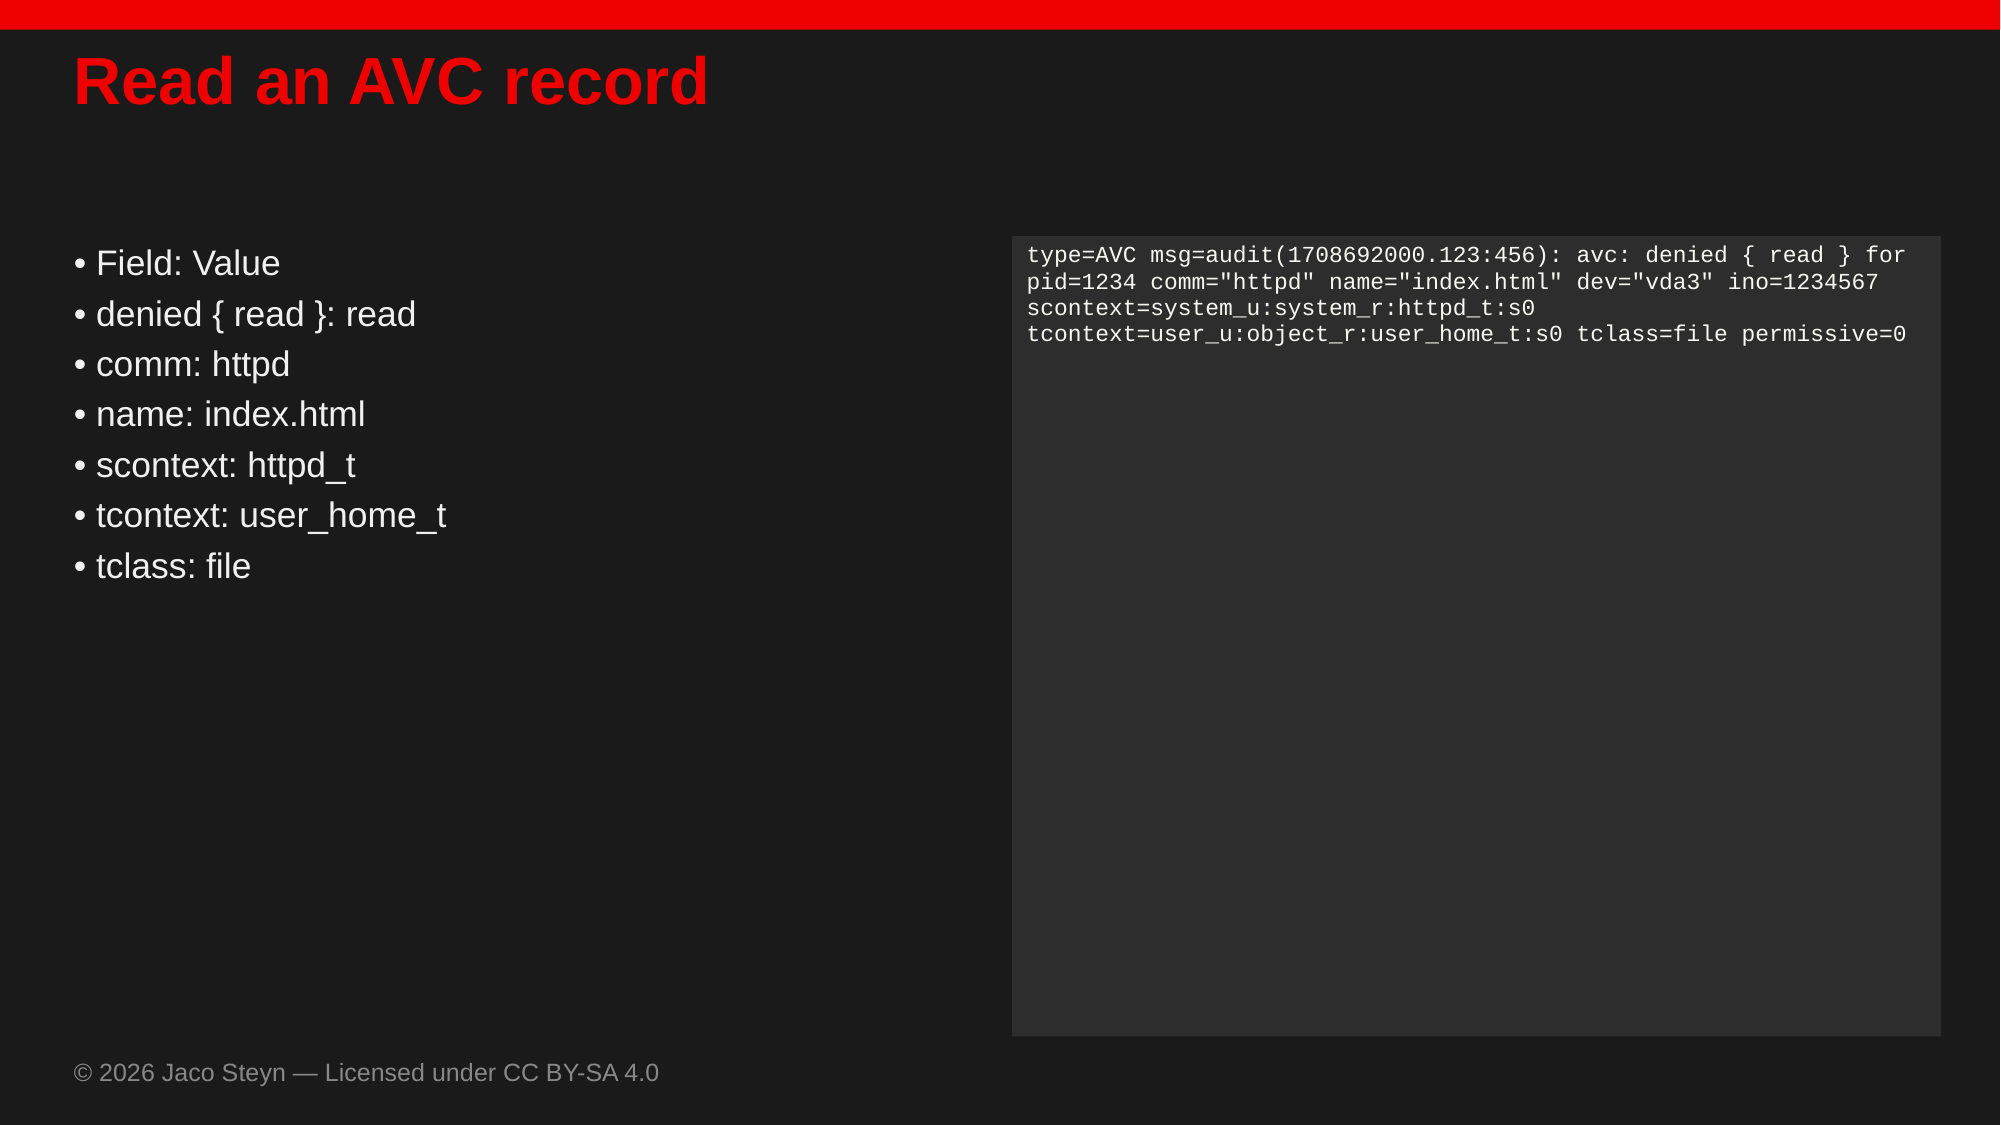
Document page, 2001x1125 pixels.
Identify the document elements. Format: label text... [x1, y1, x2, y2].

text_box type=AVC msg=audit(1708692000.123:456): avc: denied { read } for pid=1234 comm="httpd" name="index.html" dev="vda3" ino=1234567 scontext=system_u:system_r:httpd_t:s0 tcontext=user_u:object_r:user_home_t:s0 tclass=file permissive=0 [1011, 236, 1942, 1037]
text_box © 2026 Jaco Steyn — Licensed under CC BY-SA 4.0 [59, 1051, 1942, 1093]
text_box [0, 0, 2001, 30]
text_box • Field: Value • denied { read }: read • comm: httpd • name: index.html • scontext: httpd_t • tcontext: user_home_t • tclass: file [59, 236, 989, 1037]
text_box Read an AVC record [59, 36, 1942, 208]
